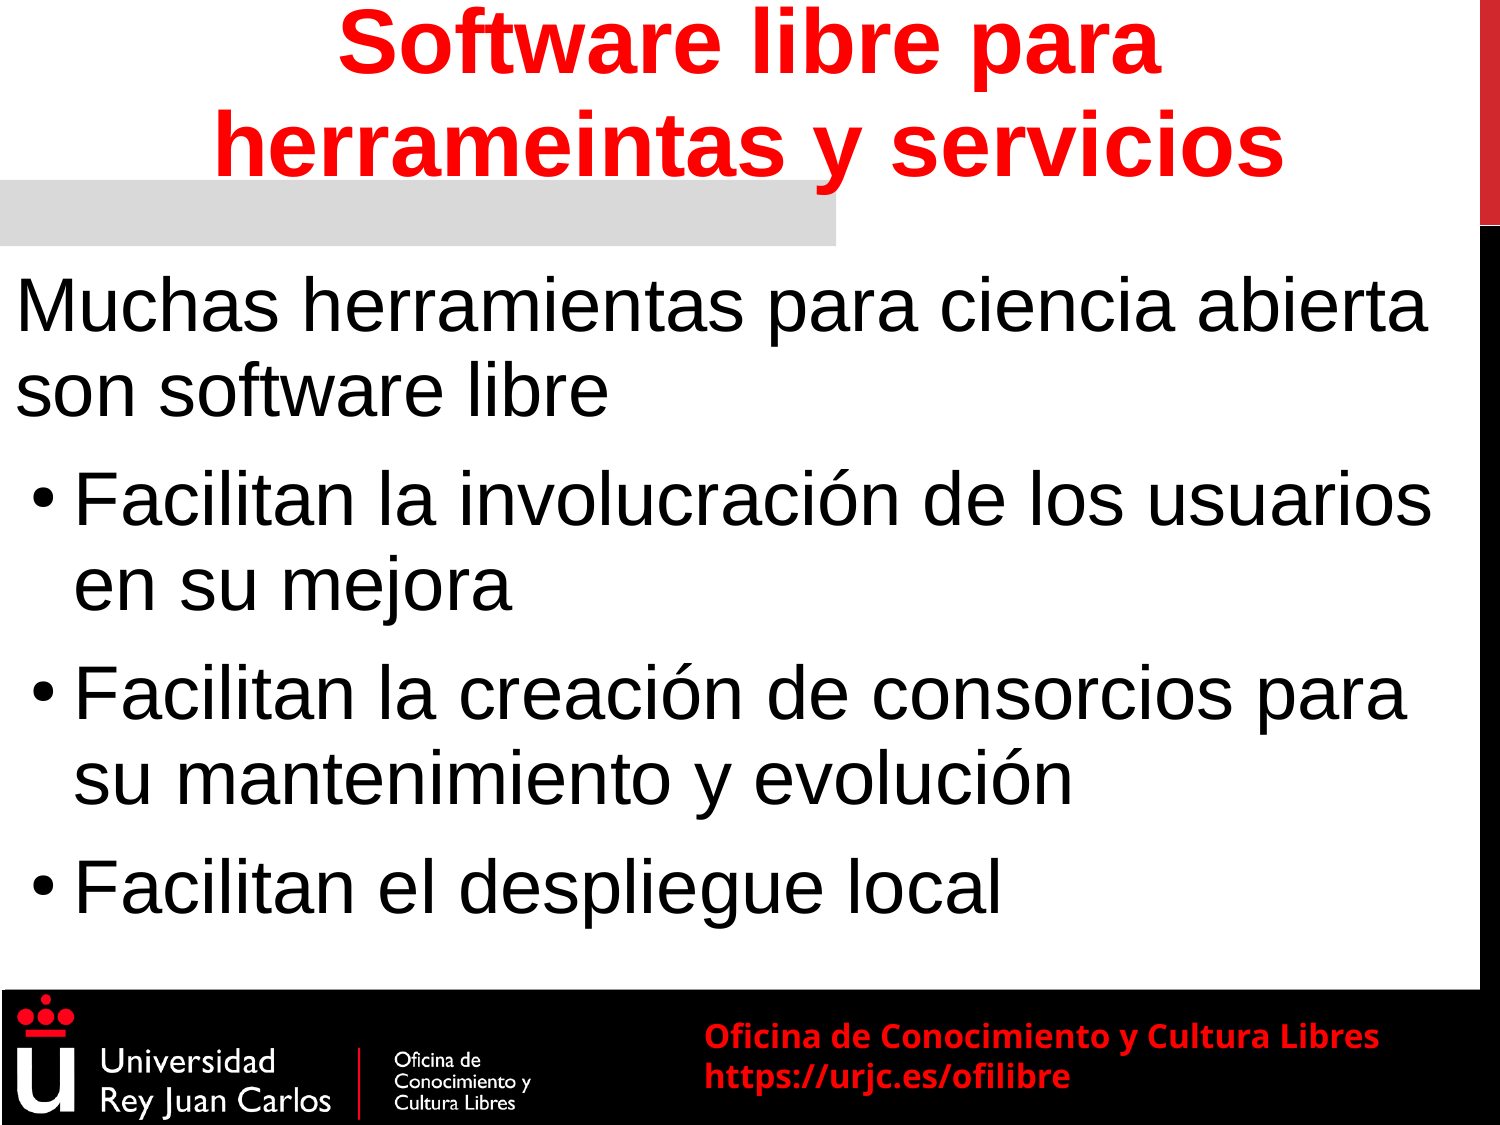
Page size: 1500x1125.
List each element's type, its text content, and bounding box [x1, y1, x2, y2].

picture [17, 994, 531, 1120]
list Muchas herramientas para ciencia abierta son software libre Facilitan la involucración de los usuarios en su mejora Facilitan la creación de consorcios para su mantenimiento y evolución Facilitan el despliegue local [15, 263, 1486, 931]
title Software libre para herrameintas y servicios [75, 0, 1425, 197]
